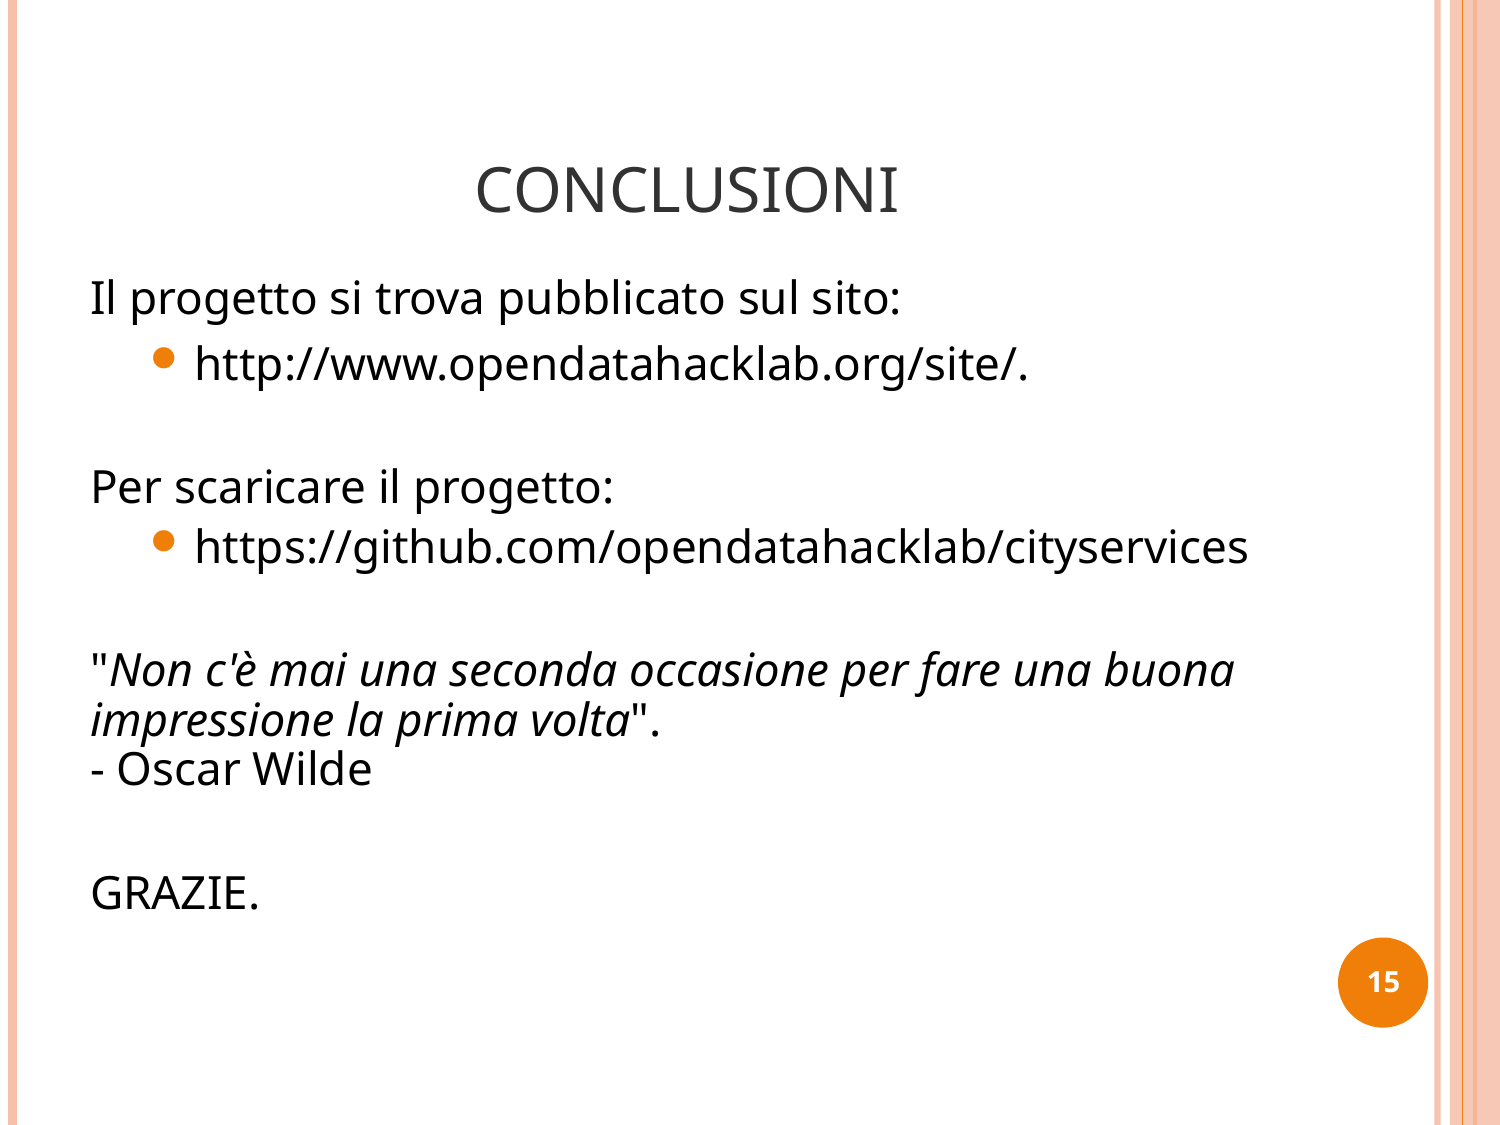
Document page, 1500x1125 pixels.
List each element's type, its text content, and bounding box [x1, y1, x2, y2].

list Il progetto si trova pubblicato sul sito: http://www.opendatahacklab.org/site/. Per scaricare il progetto: https://github.com/opendatahacklab/cityservices "Non c'è mai una seconda occasione per fare una buona impressione la prima volta". - Oscar Wilde GRAZIE. [74, 267, 1300, 964]
title CONCLUSIONI [74, 45, 1300, 233]
text_box <numero> [1333, 940, 1434, 1027]
